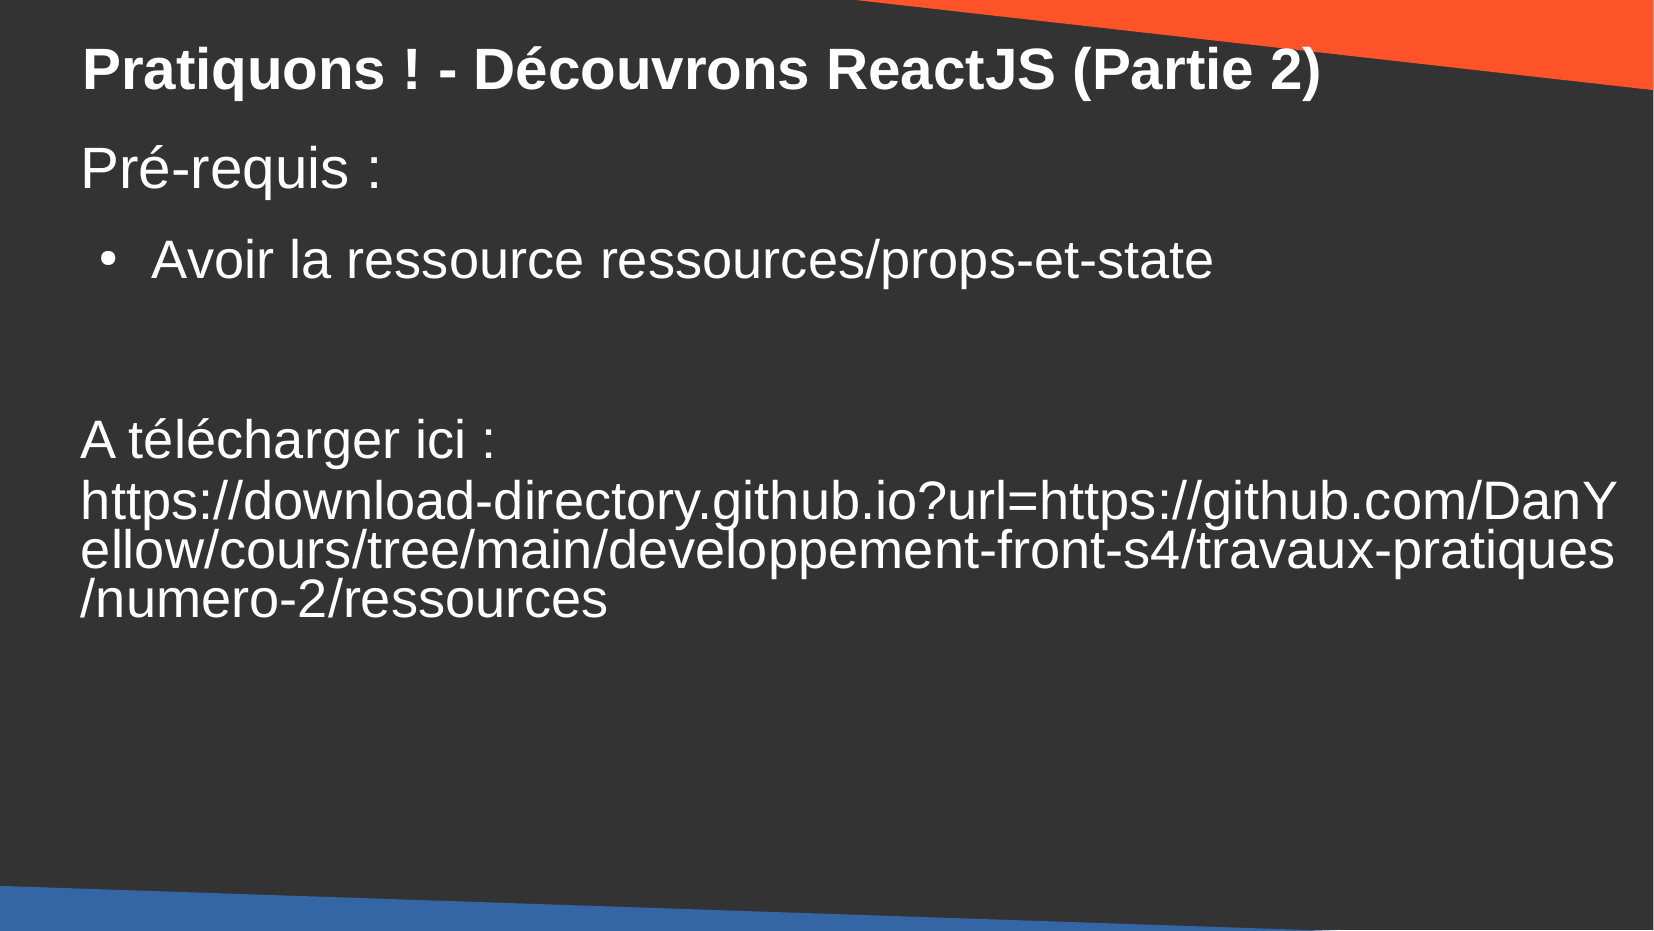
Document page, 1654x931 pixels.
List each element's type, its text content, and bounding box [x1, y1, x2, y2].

text_box [855, 0, 1654, 91]
title Pratiquons ! - Découvrons ReactJS (Partie 2) [82, 37, 1571, 114]
list Pré-requis : Avoir la ressource ressources/props-et-state A télécharger ici : https://download-directory.github.io?url=https://github.com/DanYellow/cours/tree/main/developpement-front-s4/travaux-pratiques/numero-2/ressources [80, 135, 1620, 721]
text_box [0, 885, 1337, 931]
